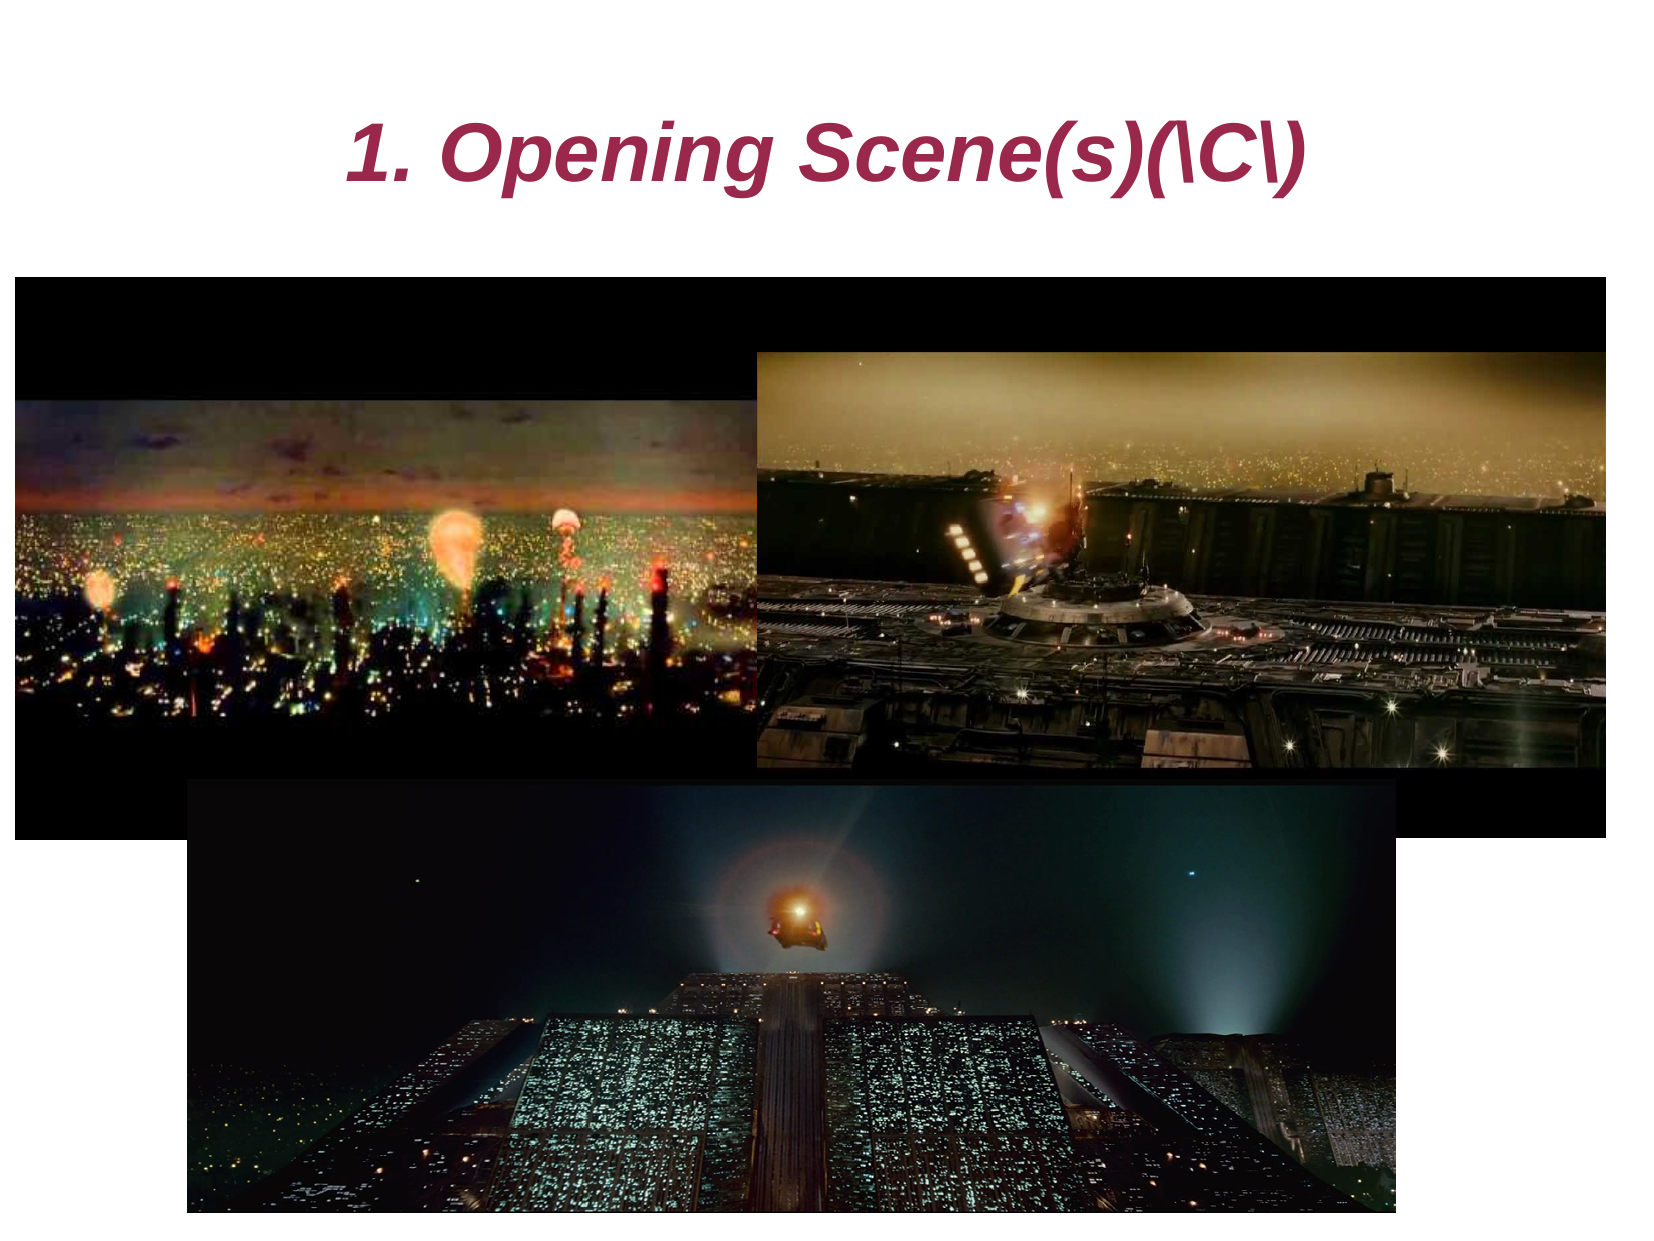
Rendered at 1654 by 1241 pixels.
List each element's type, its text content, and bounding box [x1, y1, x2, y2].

title 1. Opening Scene(s)(\C\) [82, 49, 1571, 257]
picture [15, 277, 1606, 1213]
